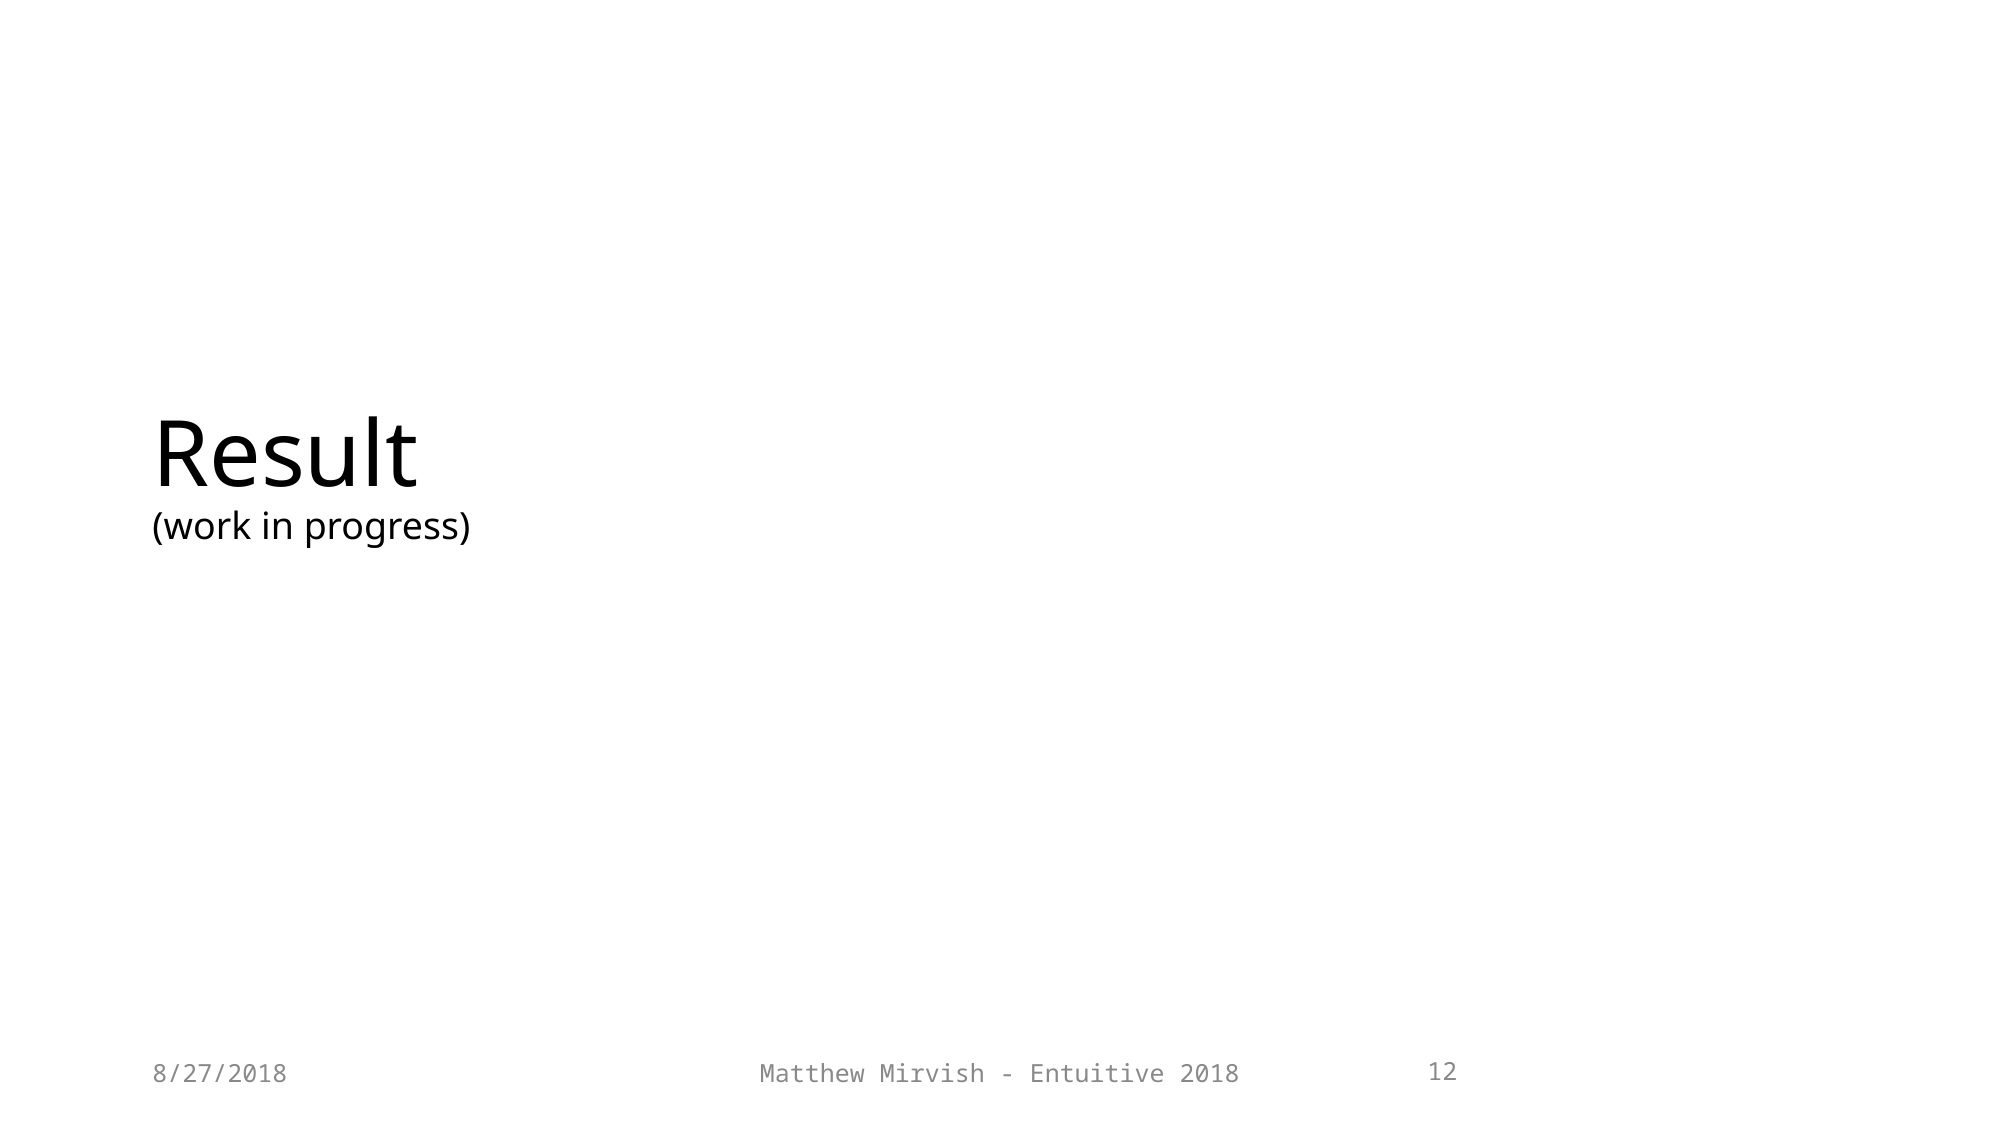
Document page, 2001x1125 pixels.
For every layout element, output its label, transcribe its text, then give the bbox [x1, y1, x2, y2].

text_box 12 [1412, 1042, 1863, 1103]
title Result (work in progress) [137, 368, 1863, 587]
text_box Matthew Mirvish - Entuitive 2018 [662, 1042, 1338, 1103]
text_box 8/27/2018 [137, 1042, 588, 1103]
